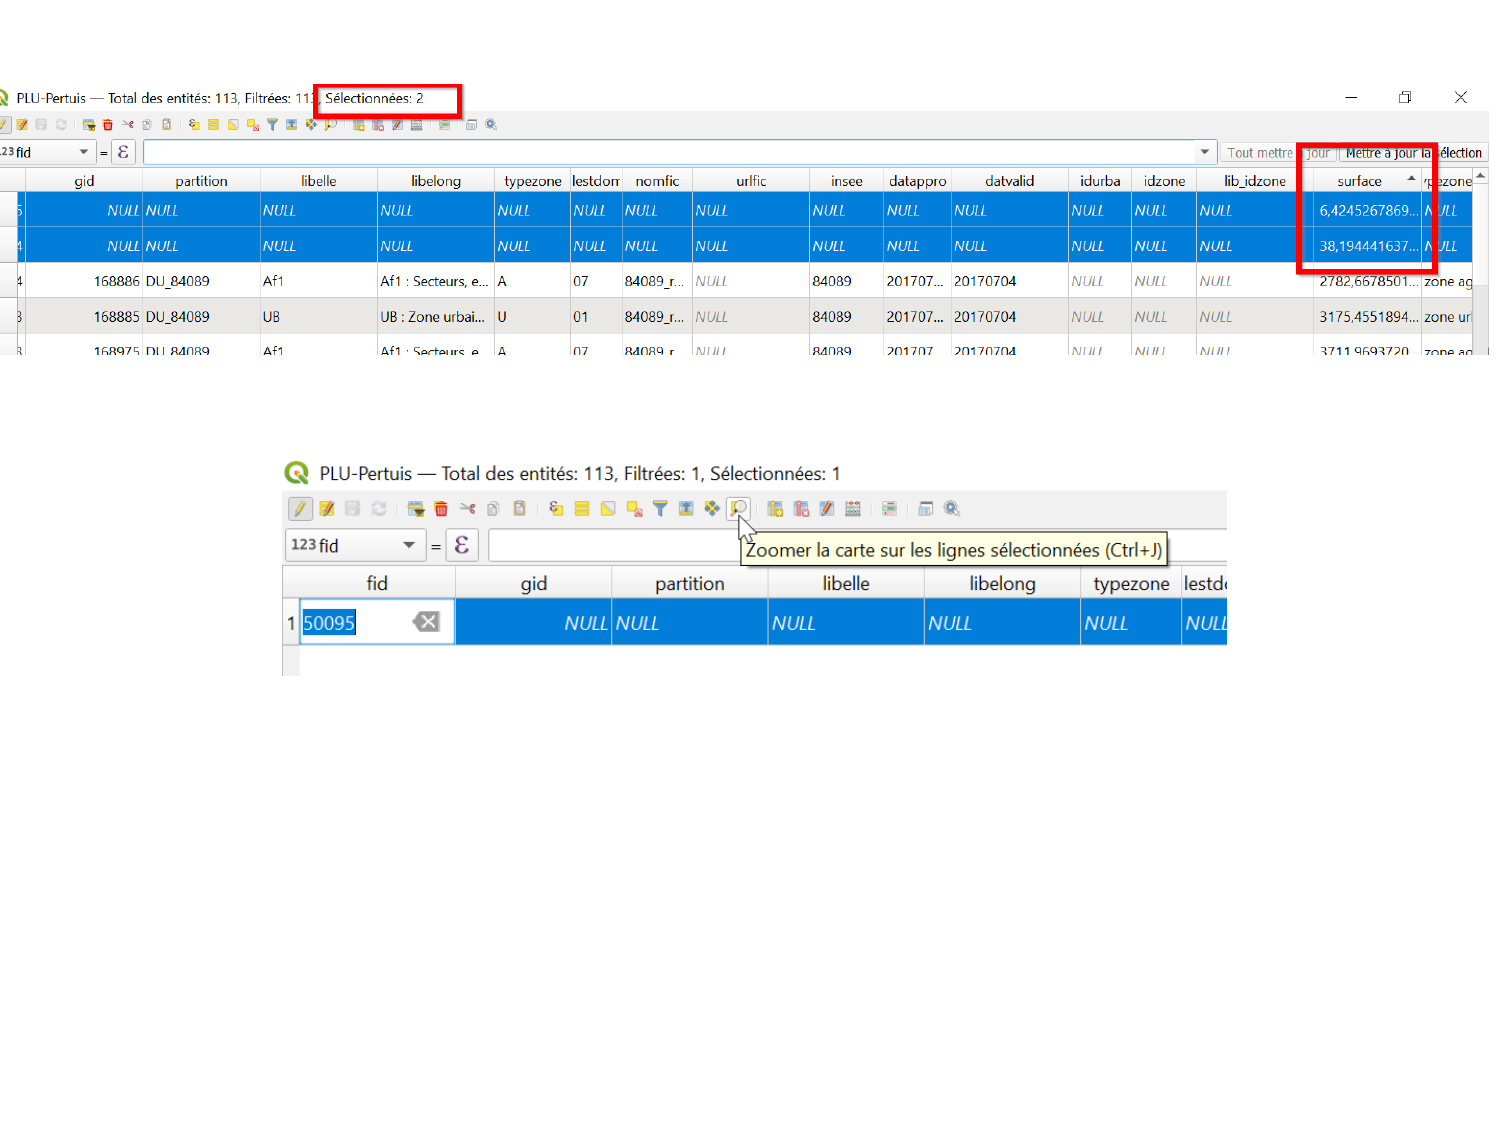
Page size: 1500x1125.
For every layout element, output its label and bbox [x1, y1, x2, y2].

picture [0, 84, 1489, 355]
picture [282, 455, 1227, 676]
